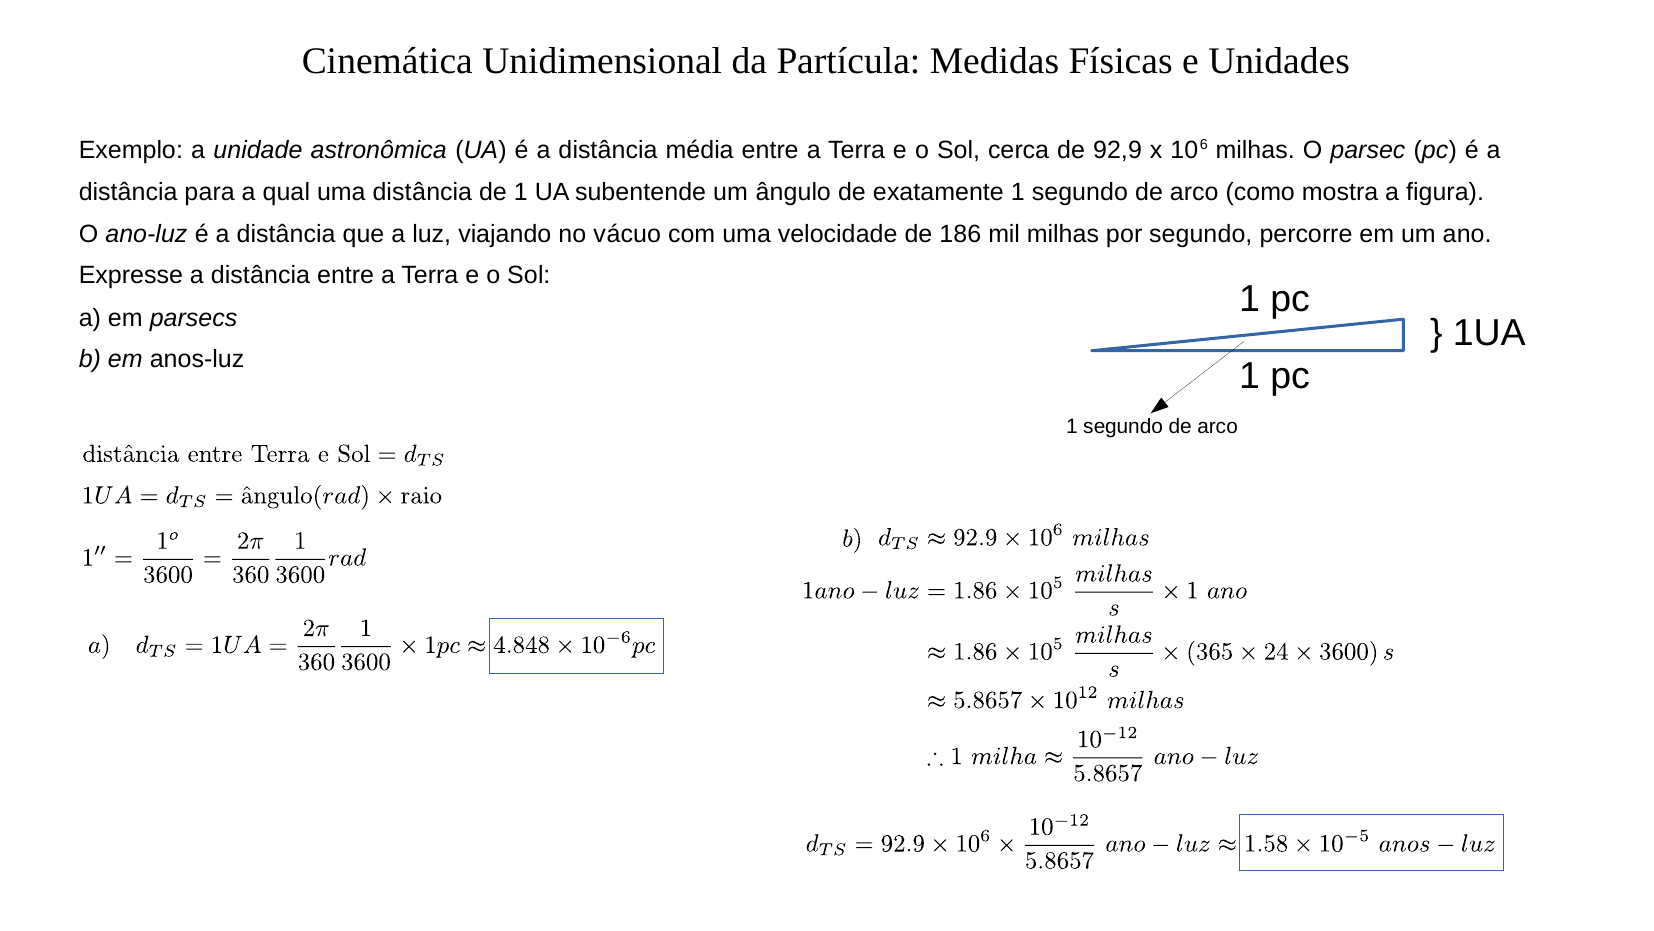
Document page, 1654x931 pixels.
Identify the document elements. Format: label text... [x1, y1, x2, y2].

picture [801, 522, 1395, 783]
picture [804, 813, 1496, 871]
text_box 1 pc [1224, 347, 1235, 355]
picture [86, 618, 489, 672]
text_box Cinemática Unidimensional da Partícula: Medidas Físicas e Unidades [287, 12, 1367, 90]
text_box 1 segundo de arco [1051, 407, 1256, 446]
text_box Exemplo: a unidade astronômica (UA) é a distância média entre a Terra e o Sol, cerca de 92,9 x 106 milhas. O parsec (pc) é a distância para a qual uma distância de 1 UA subentende um ângulo de exatamente 1 segundo de arco (como mostra a figura). O ano-luz é a distância que a luz, viajando no vácuo com uma velocidade de 186 mil milhas por segundo, percorre em um ano. Expresse a distância entre a Terra e o Sol: a) em parsecs b) em anos-luz [64, 113, 1574, 381]
picture [1240, 815, 1496, 870]
picture [81, 484, 442, 510]
text_box 1 pc [1224, 347, 1325, 405]
picture [81, 532, 367, 584]
picture [490, 619, 657, 672]
text_box 1 pc [1224, 270, 1325, 328]
picture [81, 443, 445, 467]
text_box } 1UA [1415, 303, 1541, 361]
